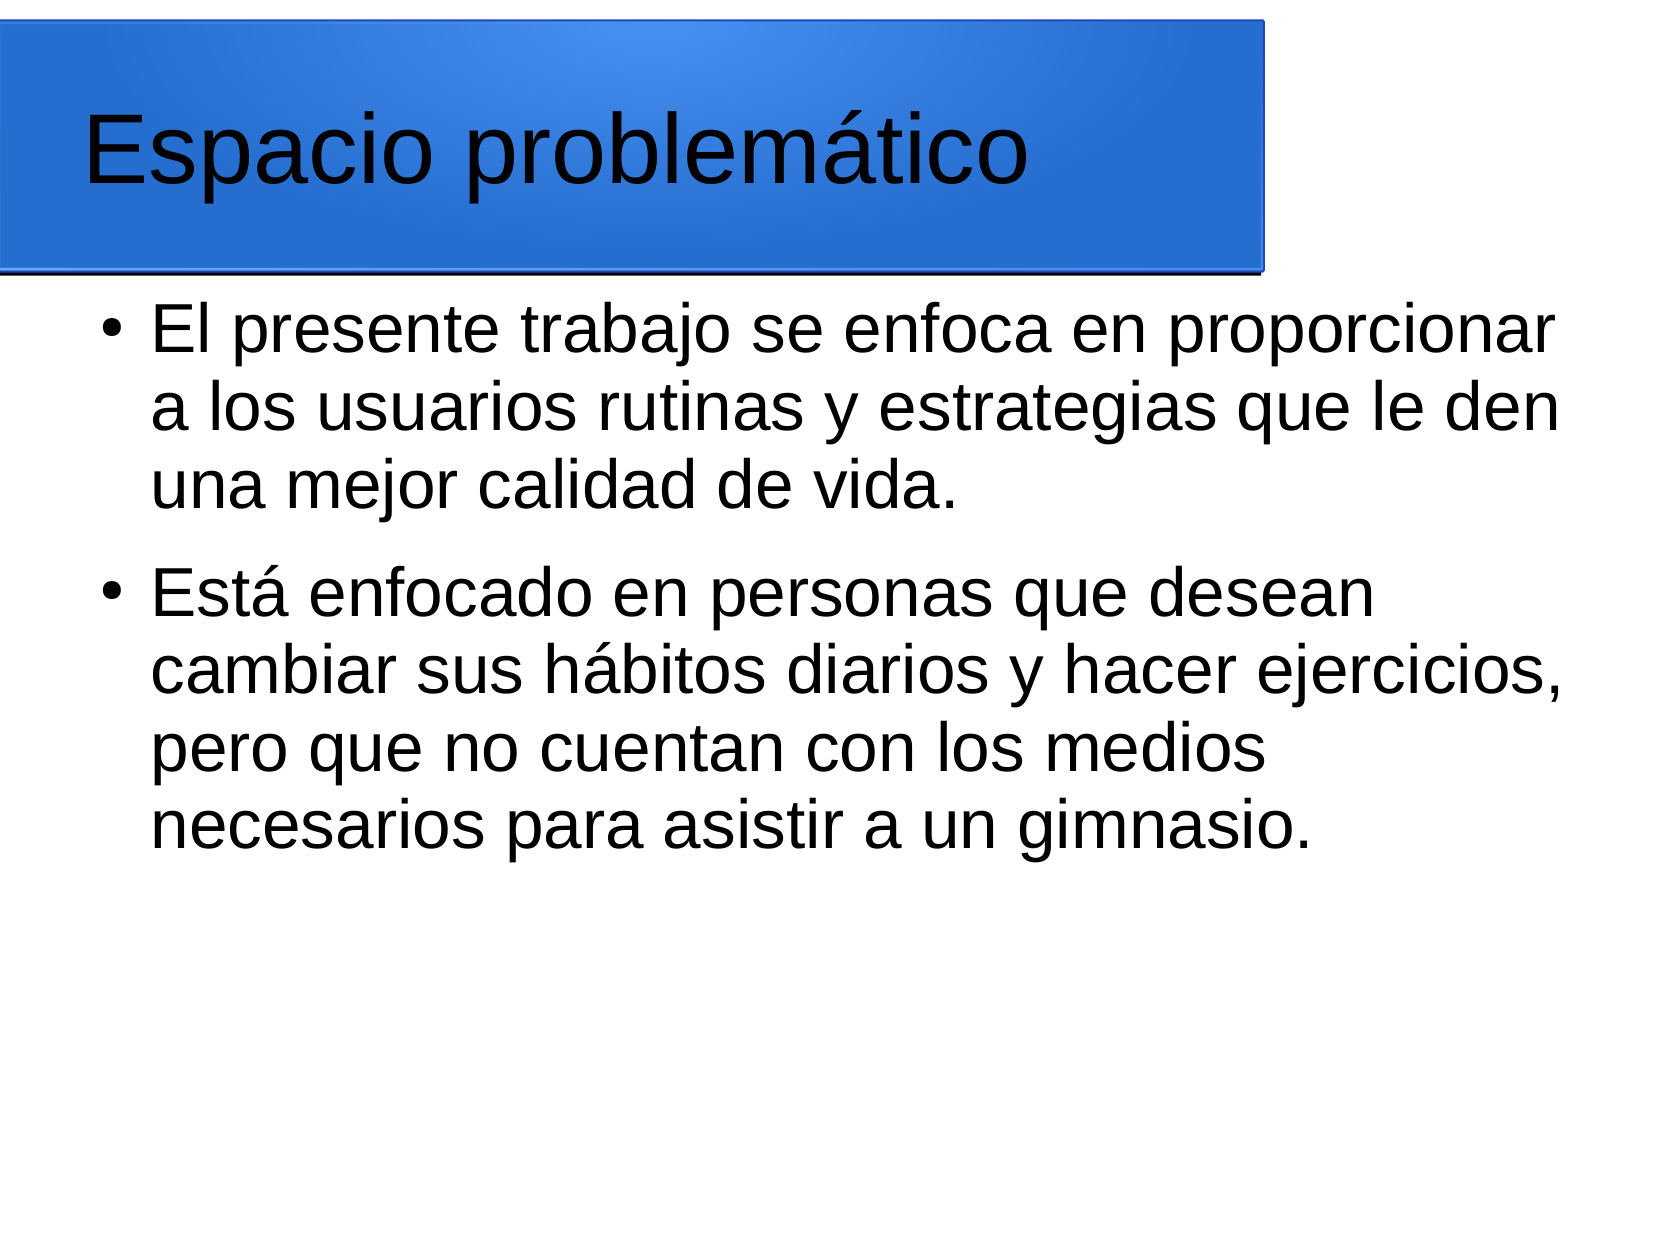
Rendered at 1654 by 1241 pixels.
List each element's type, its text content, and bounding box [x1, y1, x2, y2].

title Espacio problemático [82, 47, 1235, 252]
list El presente trabajo se enfoca en proporcionar a los usuarios rutinas y estrategias que le den una mejor calidad de vida. Está enfocado en personas que desean cambiar sus hábitos diarios y hacer ejercicios, pero que no cuentan con los medios necesarios para asistir a un gimnasio. [82, 290, 1571, 1010]
